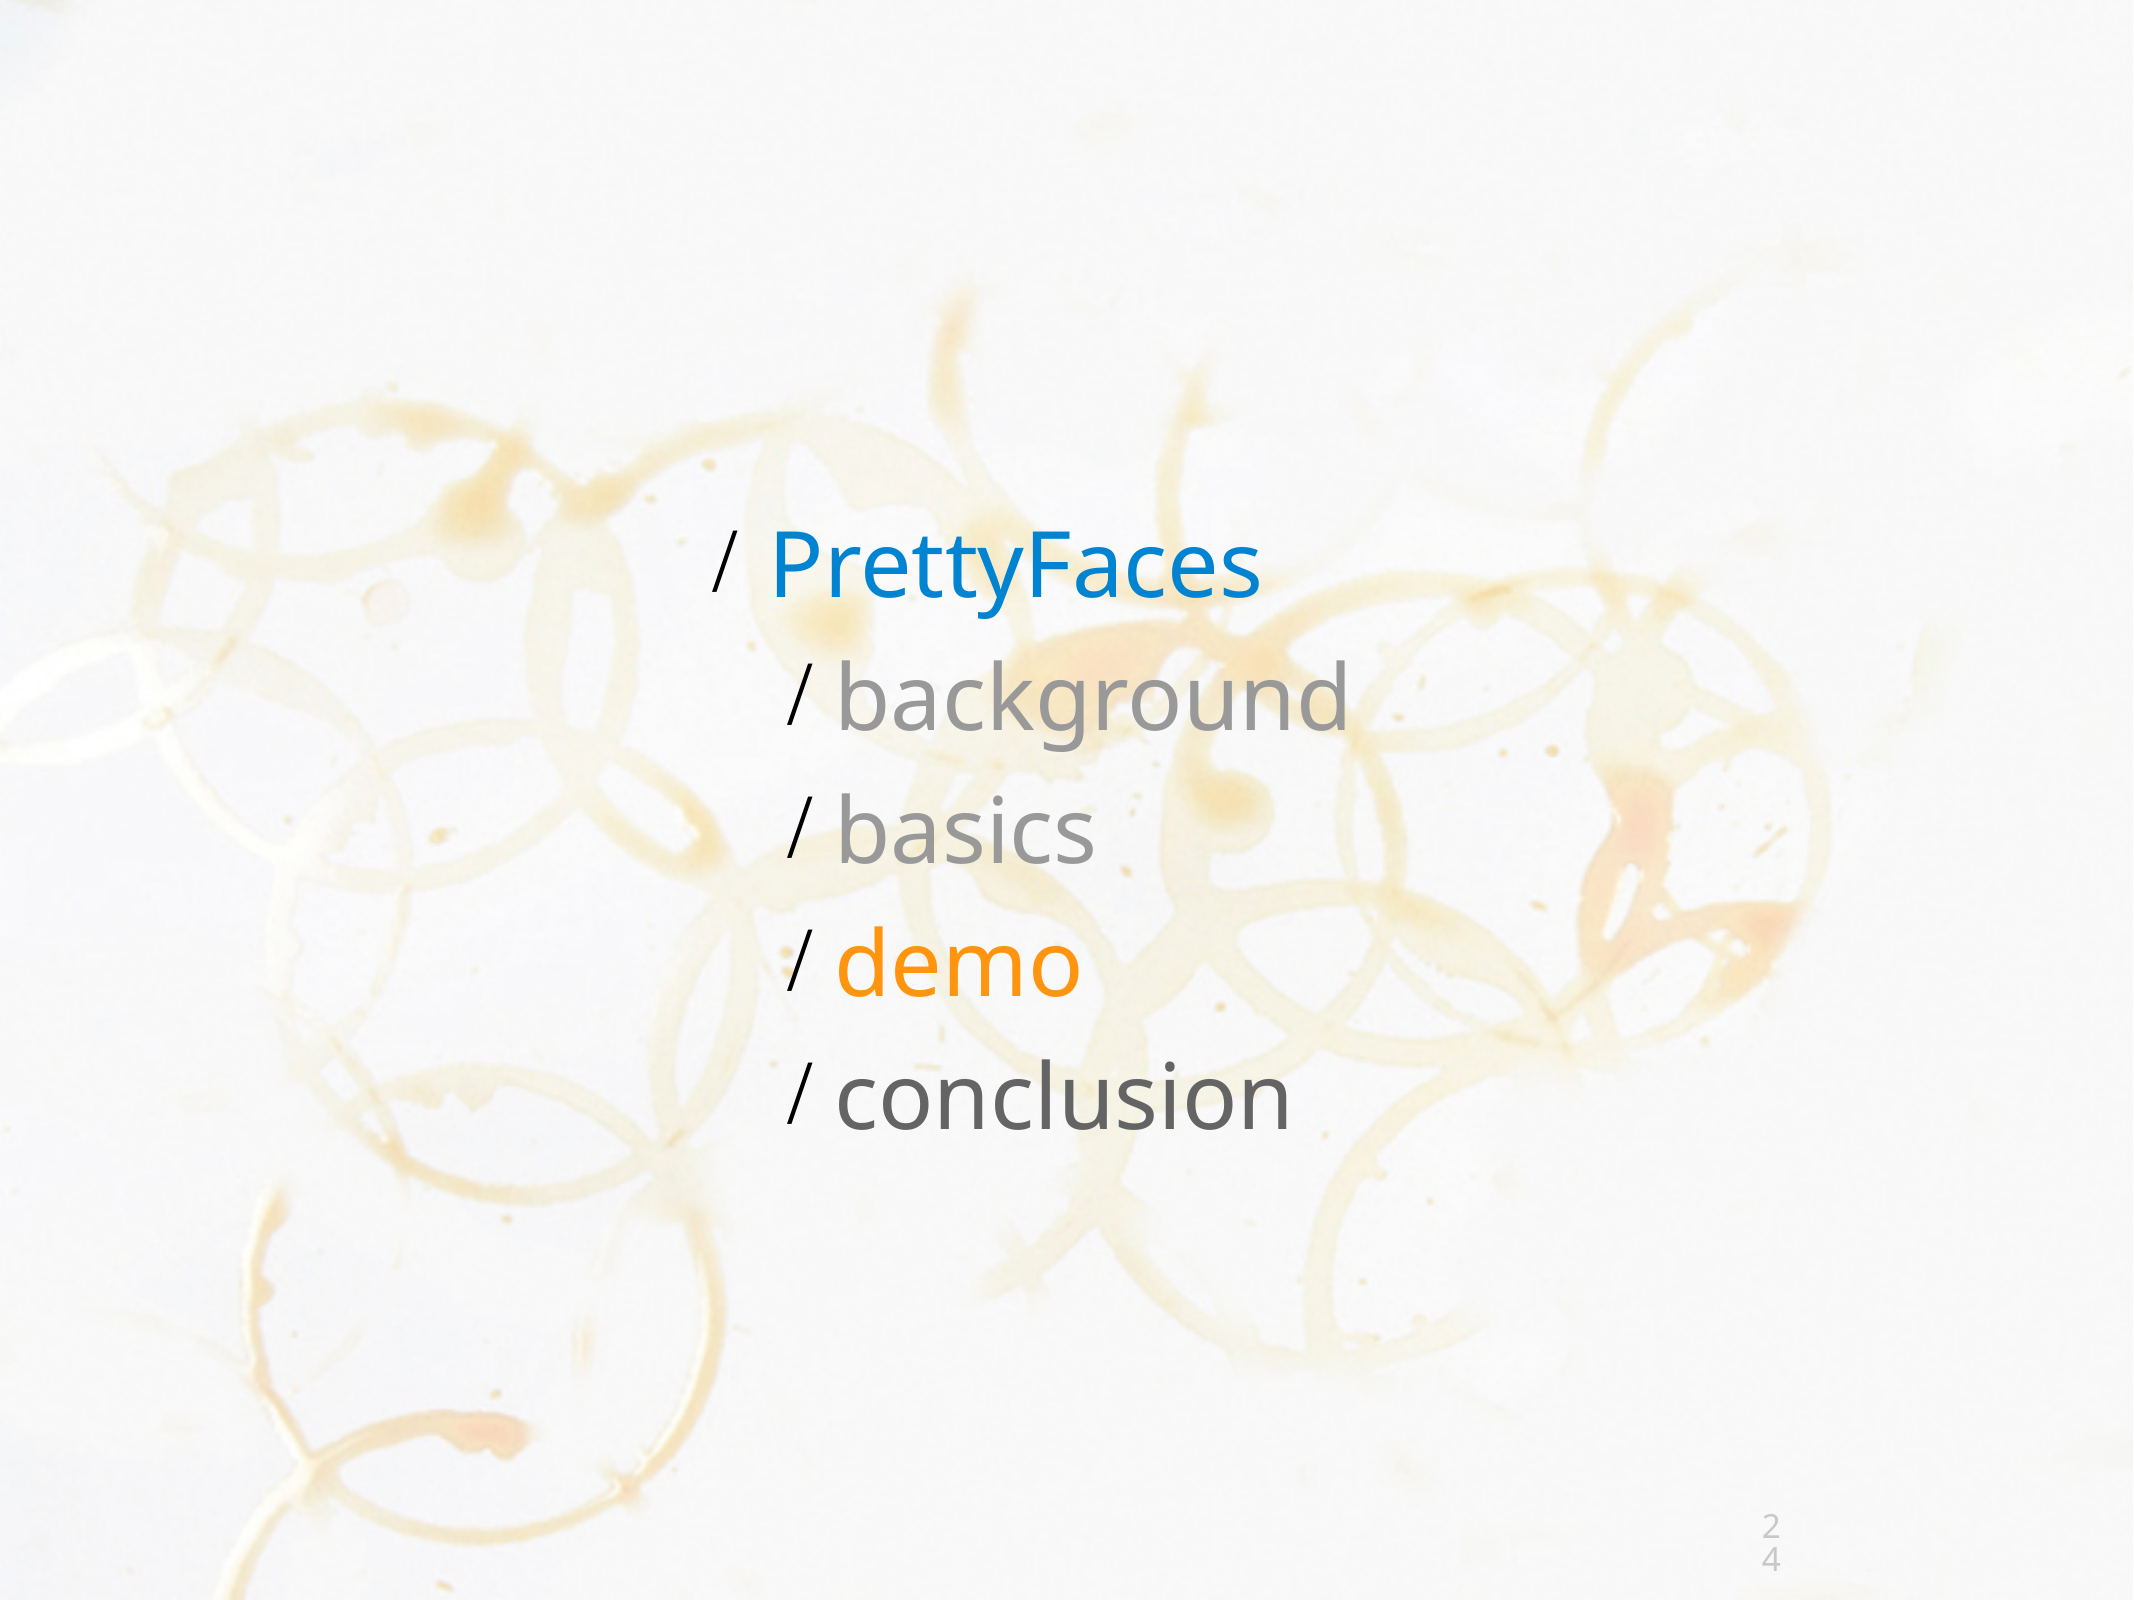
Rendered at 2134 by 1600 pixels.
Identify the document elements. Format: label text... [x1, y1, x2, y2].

picture [0, 0, 2134, 1600]
text_box PrettyFaces background basics demo conclusion [712, 187, 1576, 1201]
